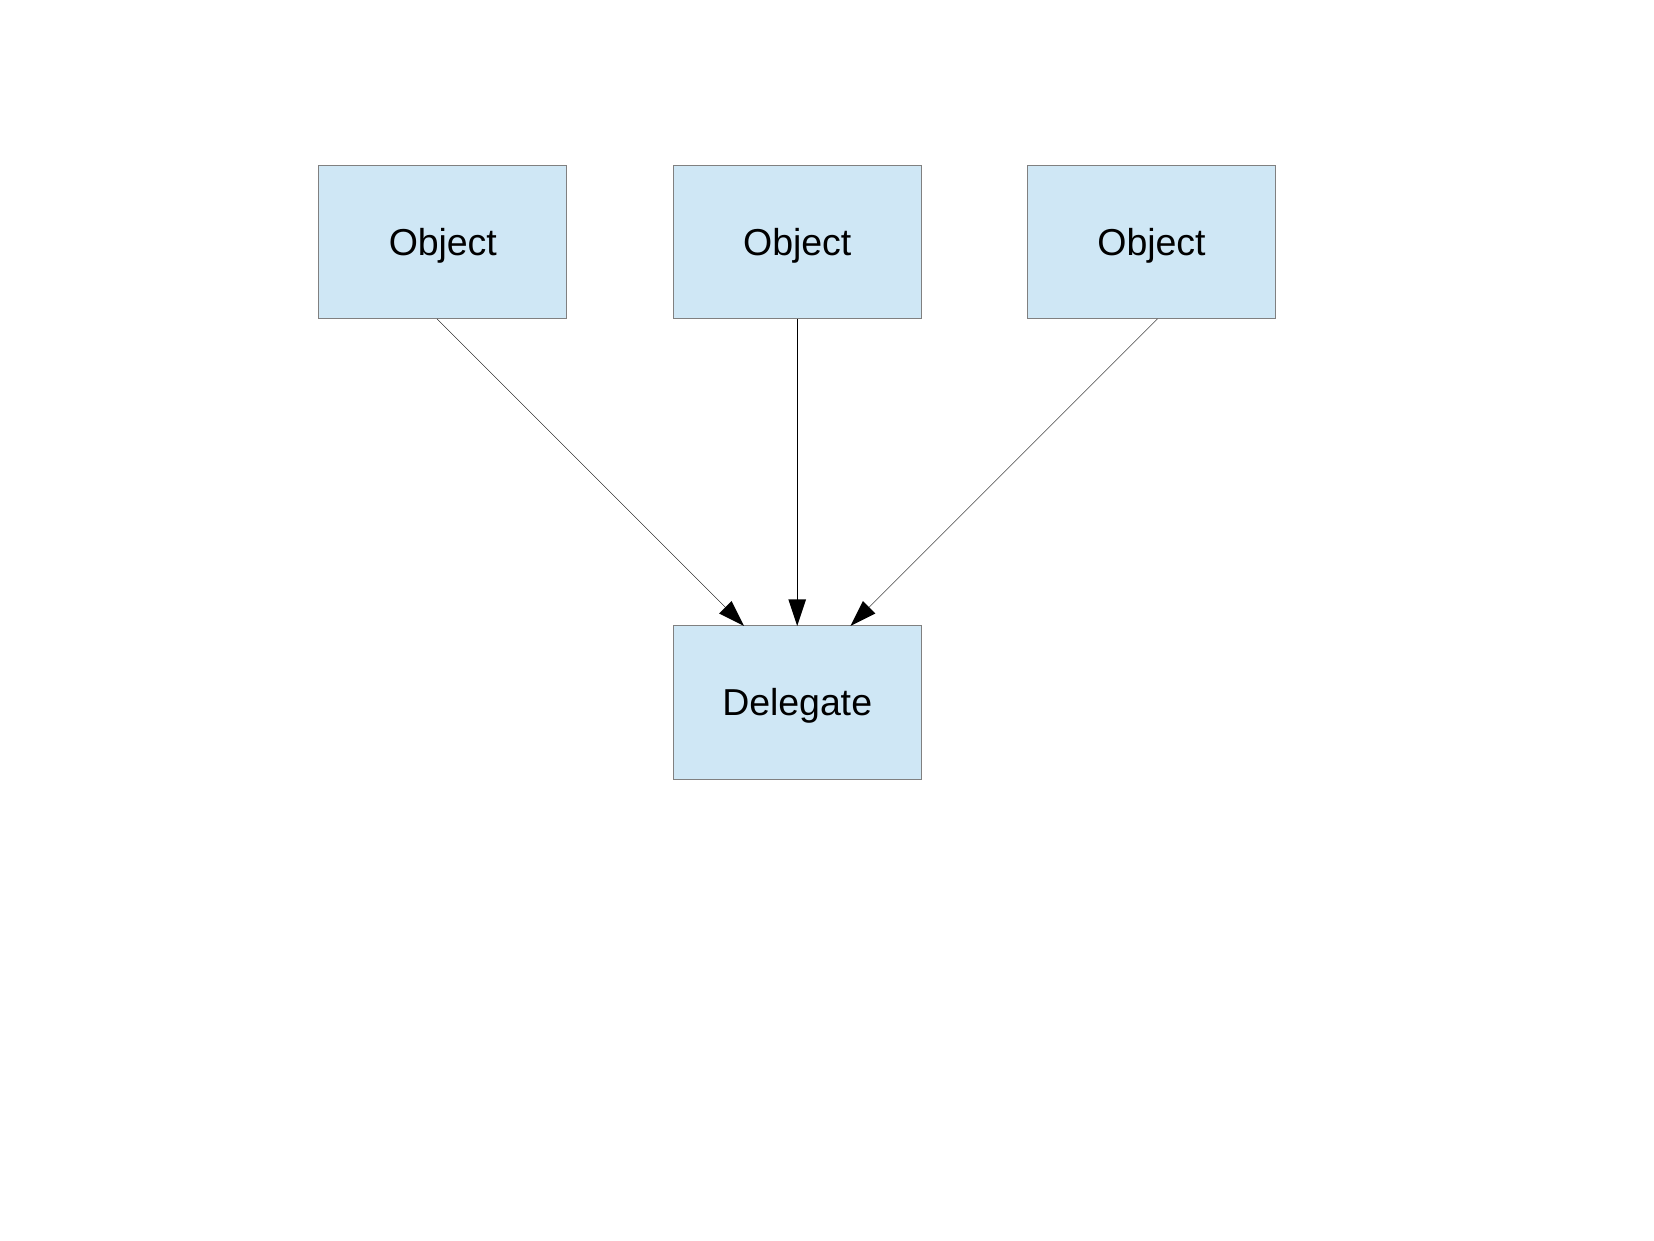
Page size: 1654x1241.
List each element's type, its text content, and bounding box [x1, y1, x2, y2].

text_box Object [1027, 165, 1276, 319]
text_box Object [673, 165, 922, 319]
text_box Delegate [673, 625, 922, 780]
text_box Object [318, 165, 567, 319]
